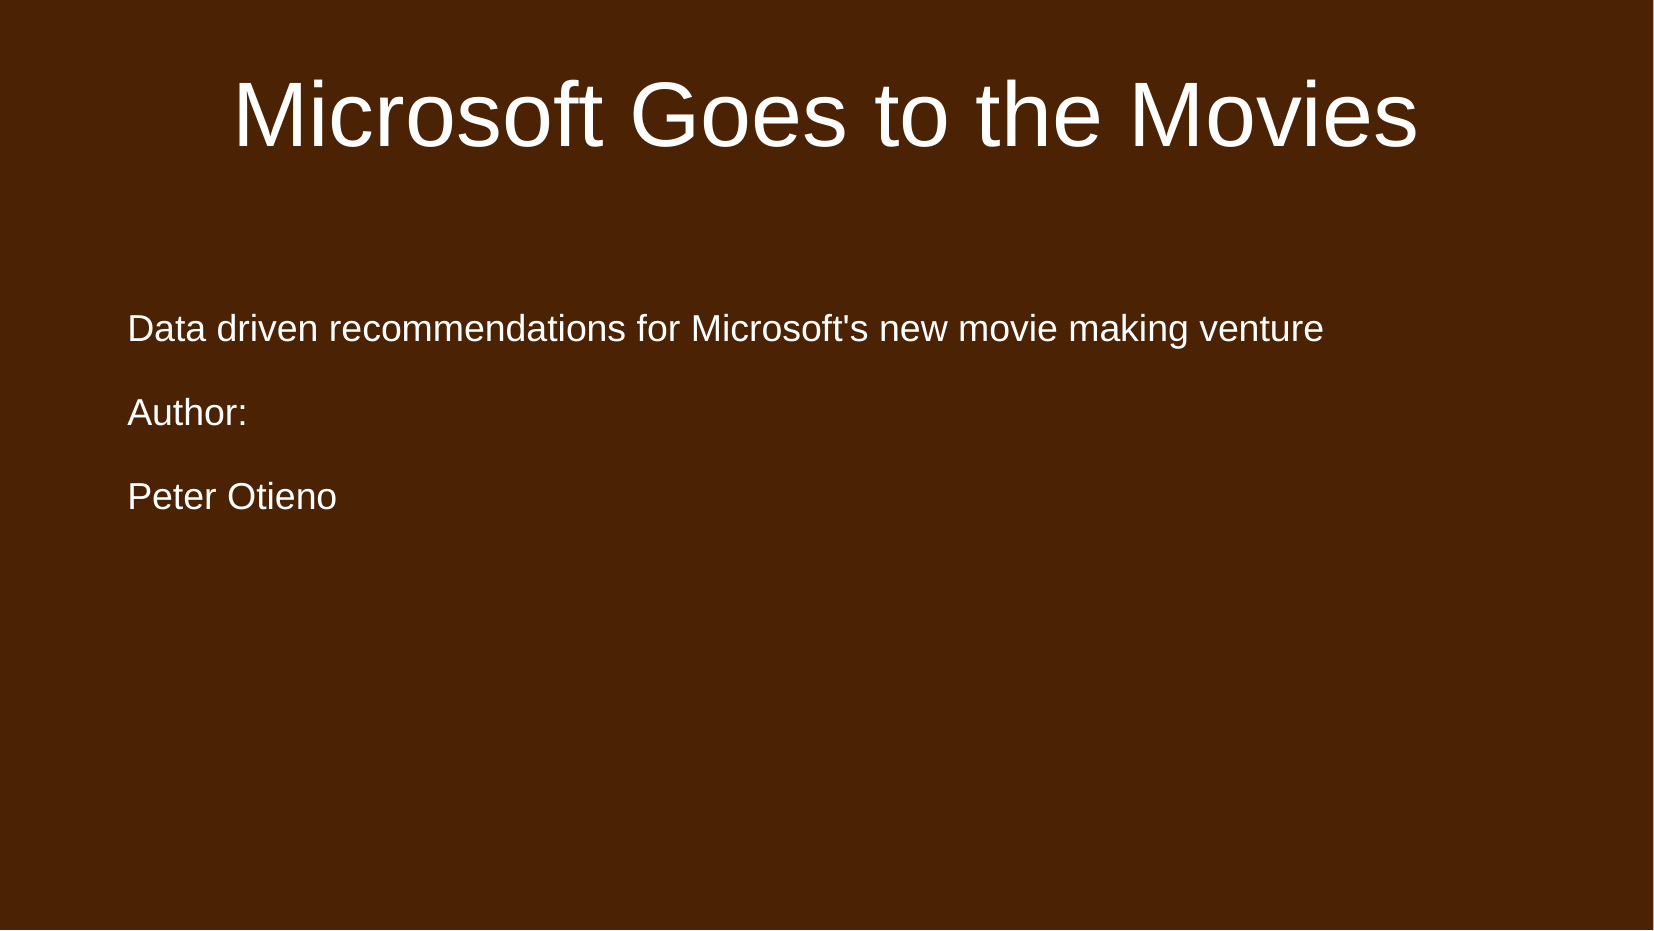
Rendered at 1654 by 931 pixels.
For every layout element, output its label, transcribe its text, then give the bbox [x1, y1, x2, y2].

title Microsoft Goes to the Movies [82, 37, 1571, 193]
text_box Data driven recommendations for Microsoft's new movie making venture Author: Peter Otieno [112, 300, 1576, 609]
